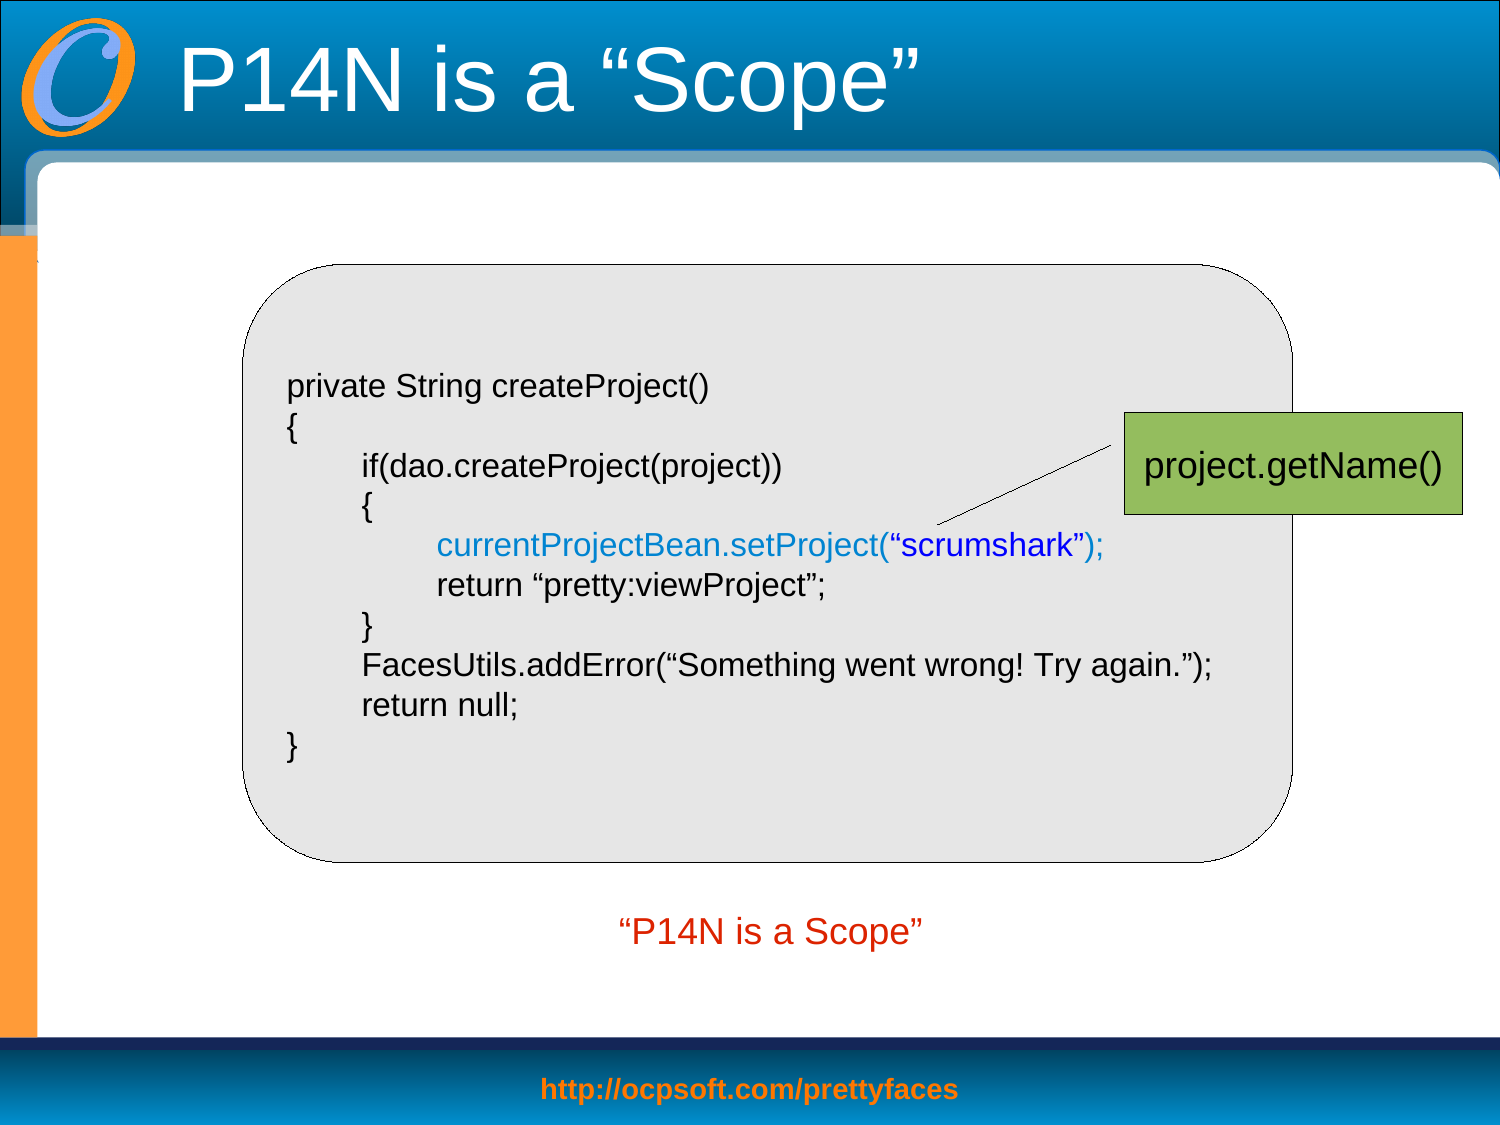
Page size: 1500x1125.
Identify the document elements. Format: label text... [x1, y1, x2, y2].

picture [22, 19, 135, 136]
title P14N is a “Scope” [162, 11, 1463, 138]
text_box project.getName() [1125, 412, 1462, 515]
text_box private String createProject() { if(dao.createProject(project)) { currentProjectBean.setProject(“scrumshark”); return “pretty:viewProject”; } FacesUtils.addError(“Something went wrong! Try again.”); return null; } [242, 264, 1293, 863]
text_box “P14N is a Scope” [414, 900, 1128, 960]
